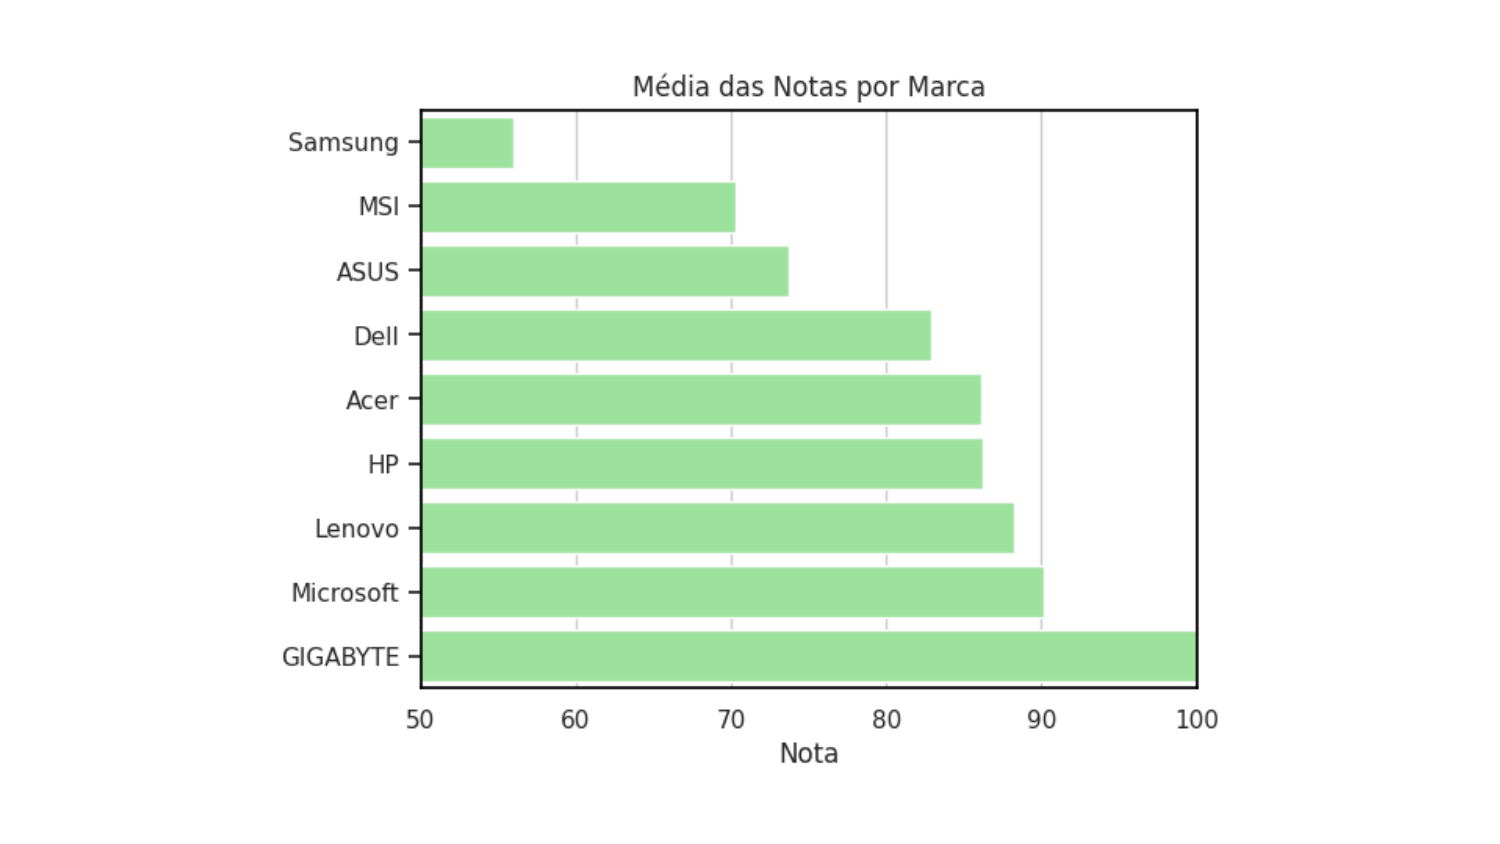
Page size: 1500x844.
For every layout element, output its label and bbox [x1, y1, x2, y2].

picture [265, 59, 1235, 785]
